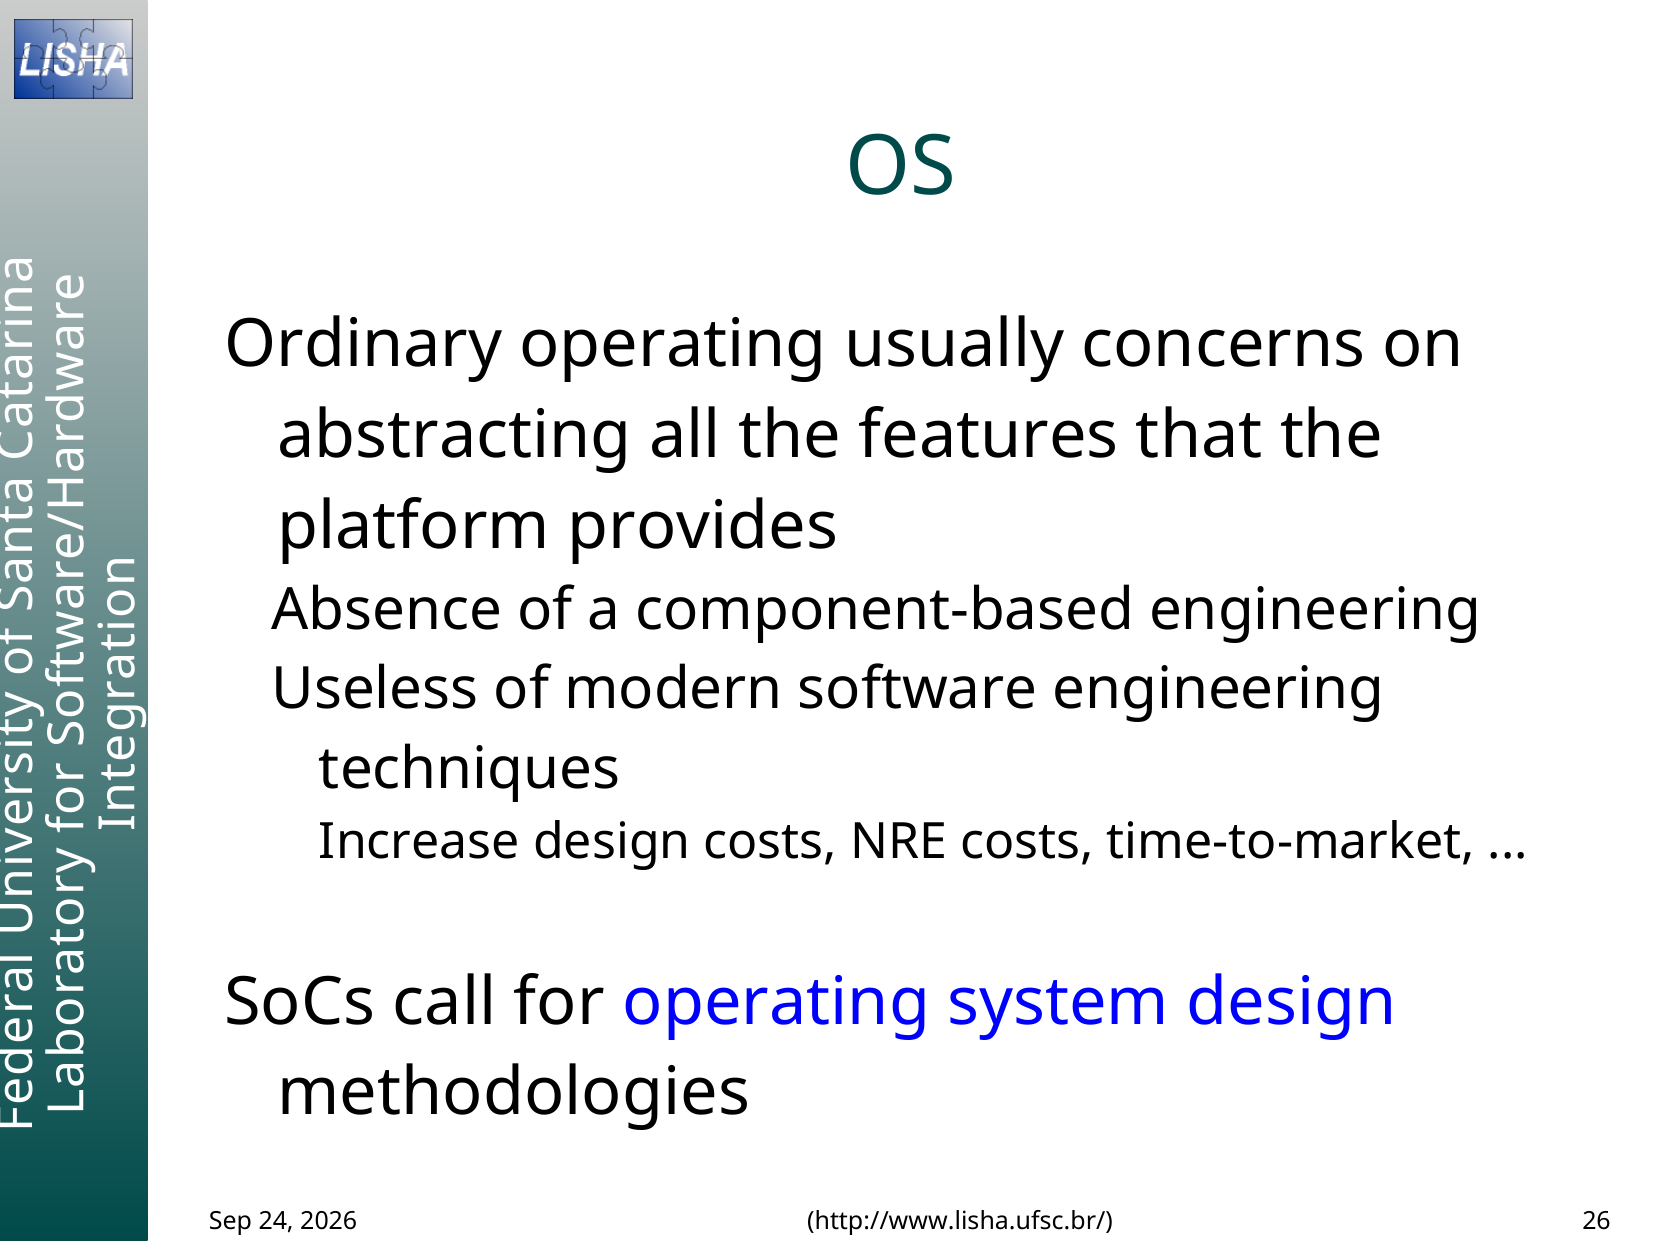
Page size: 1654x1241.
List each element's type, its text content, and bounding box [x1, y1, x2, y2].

title OS [206, 58, 1595, 267]
list Ordinary operating usually concerns on abstracting all the features that the platform provides Absence of a component-based engineering Useless of modern software engineering techniques Increase design costs, NRE costs, time-to-market, ... SoCs call for operating system design methodologies [177, 295, 1625, 1182]
picture [14, 19, 133, 99]
